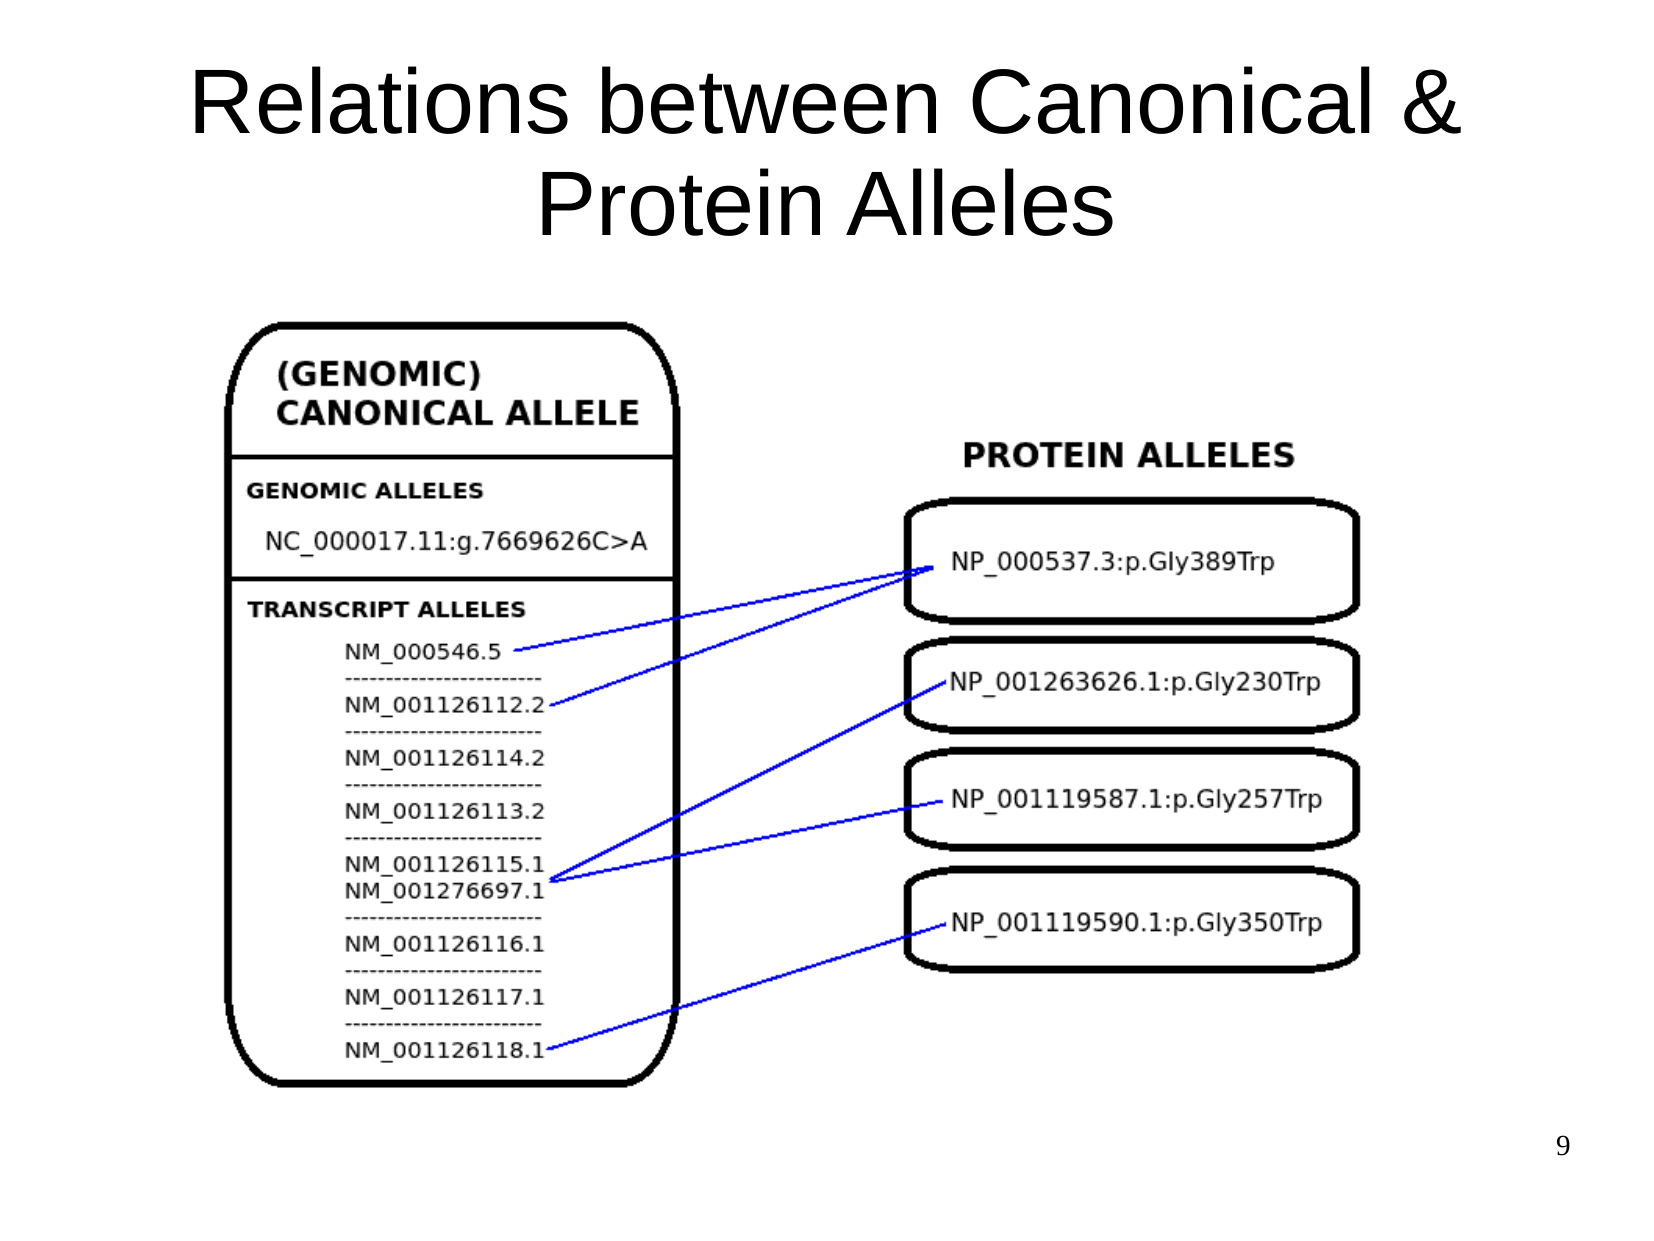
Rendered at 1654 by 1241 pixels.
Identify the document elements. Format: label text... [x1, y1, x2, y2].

picture [165, 269, 1451, 1156]
title Relations between Canonical & Protein Alleles [82, 49, 1571, 257]
